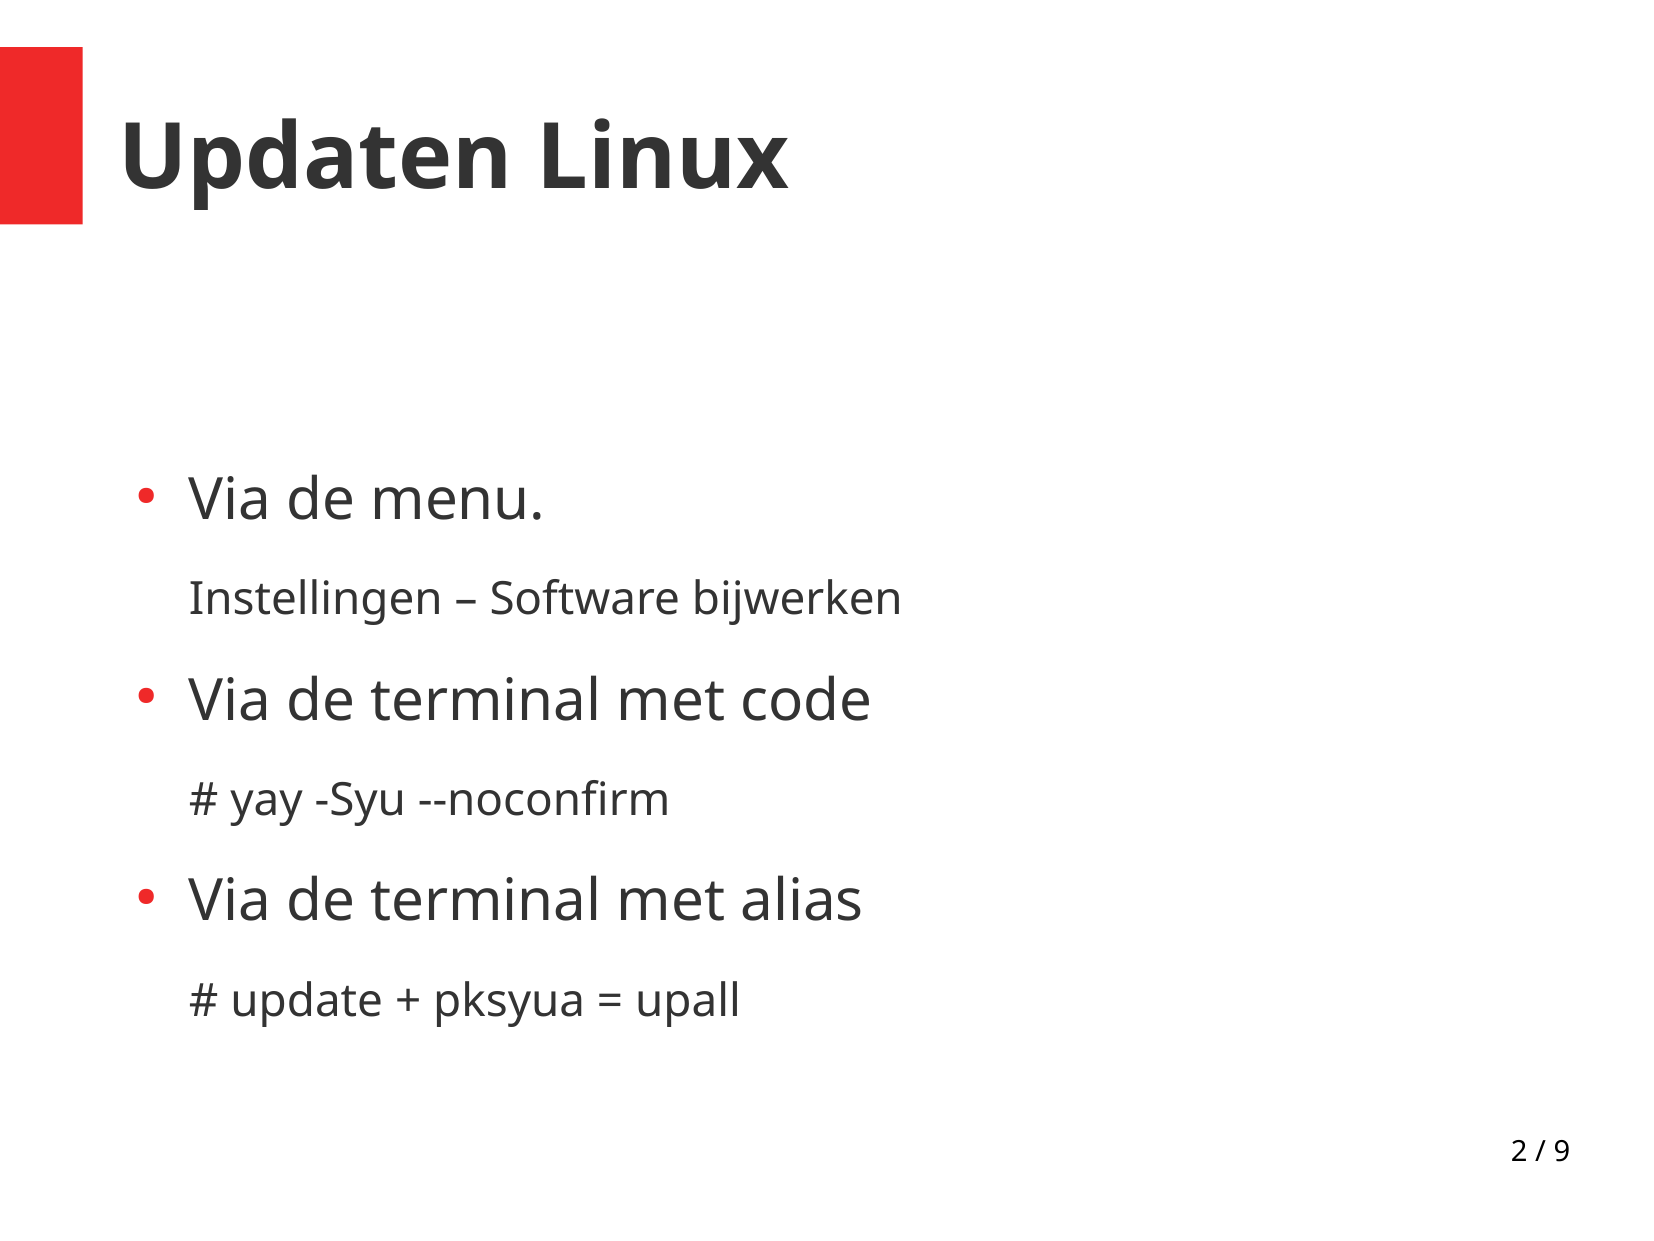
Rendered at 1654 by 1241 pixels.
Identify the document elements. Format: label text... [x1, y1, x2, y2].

list Via de menu. Instellingen – Software bijwerken Via de terminal met code # yay -Syu --noconfirm Via de terminal met alias # update + pksyua = upall [118, 348, 1535, 1068]
title Updaten Linux [118, 49, 1571, 257]
